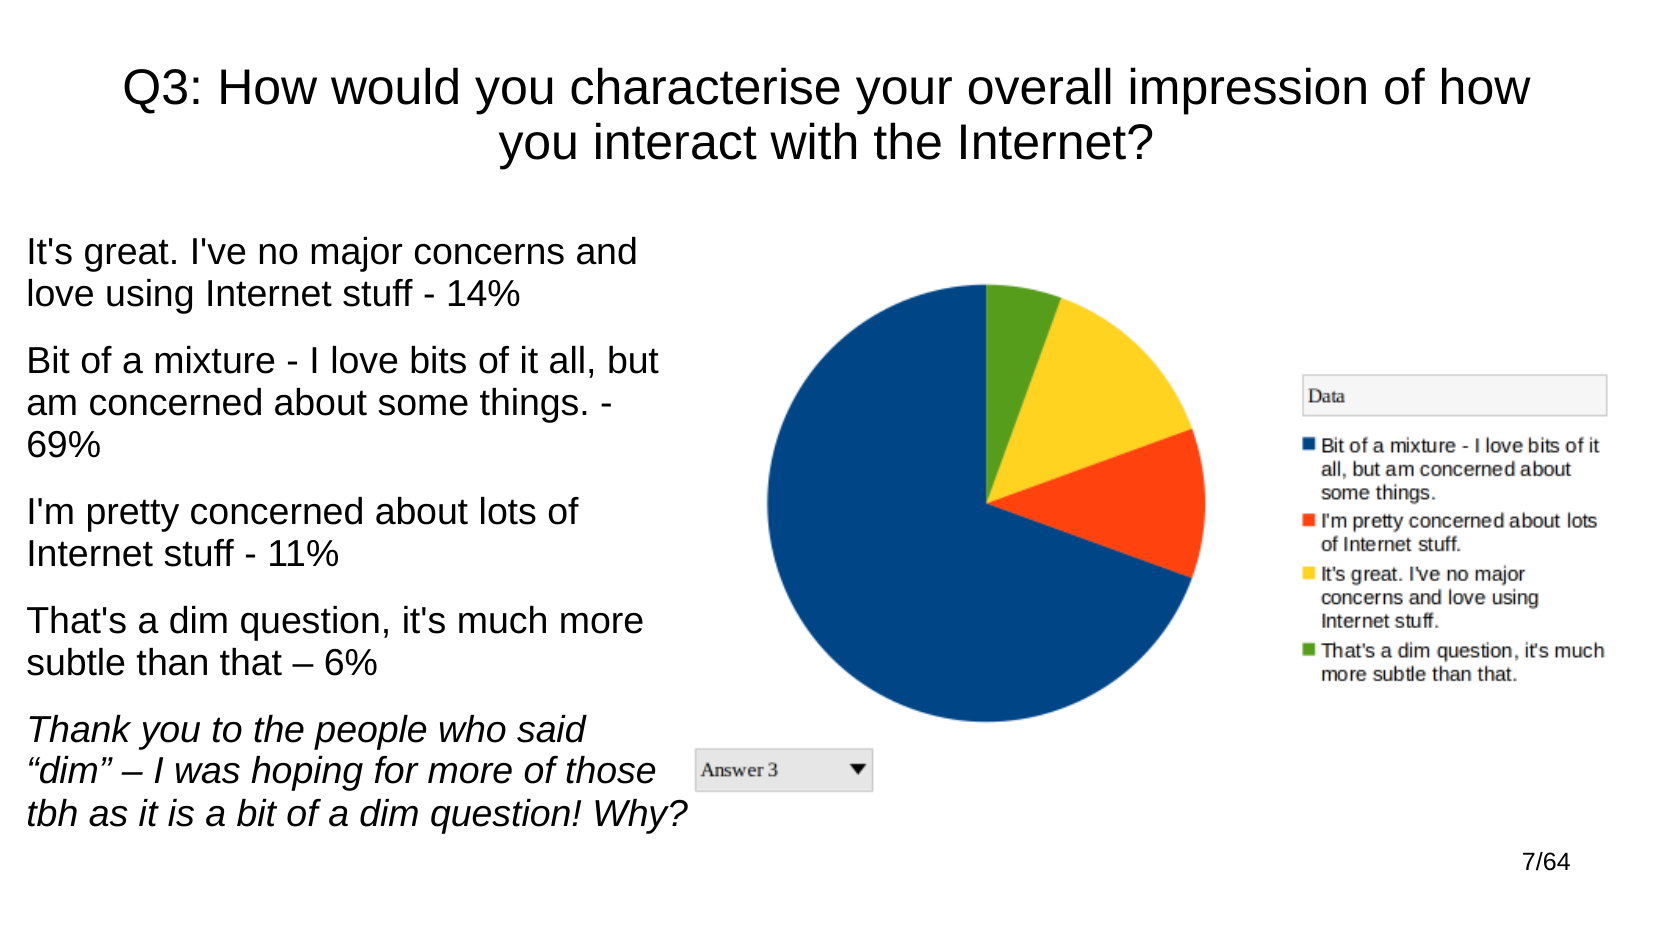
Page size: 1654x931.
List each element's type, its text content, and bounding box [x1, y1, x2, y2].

text_box It's great. I've no major concerns and love using Internet stuff - 14% Bit of a mixture - I love bits of it all, but am concerned about some things. - 69% I'm pretty concerned about lots of Internet stuff - 11% That's a dim question, it's much more subtle than that – 6% Thank you to the people who said “dim” – I was hoping for more of those tbh as it is a bit of a dim question! Why? [11, 223, 709, 926]
picture [678, 265, 1625, 797]
title Q3: How would you characterise your overall impression of how you interact with the Internet? [82, 37, 1571, 193]
